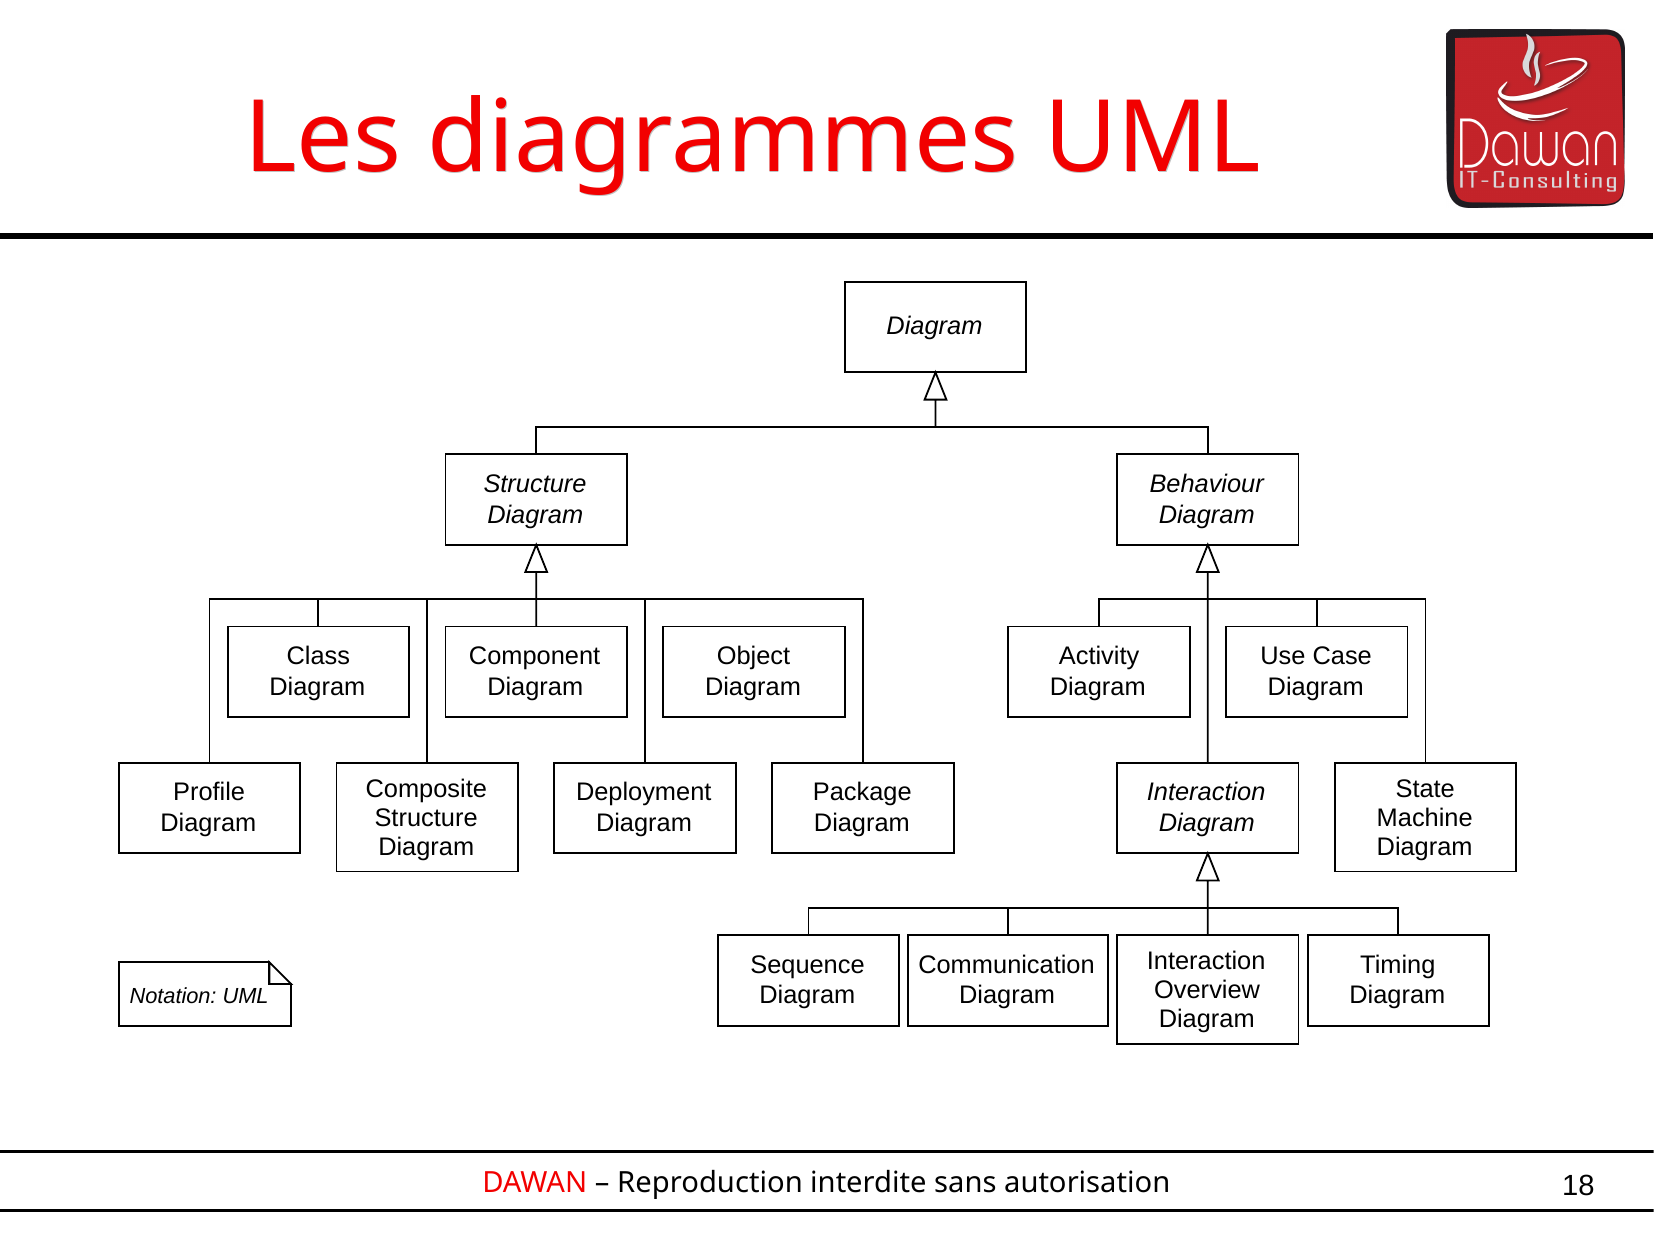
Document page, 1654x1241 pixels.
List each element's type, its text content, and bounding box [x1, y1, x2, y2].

picture [90, 244, 1559, 1063]
picture [1447, 29, 1625, 208]
title Les diagrammes UML [59, 29, 1447, 237]
